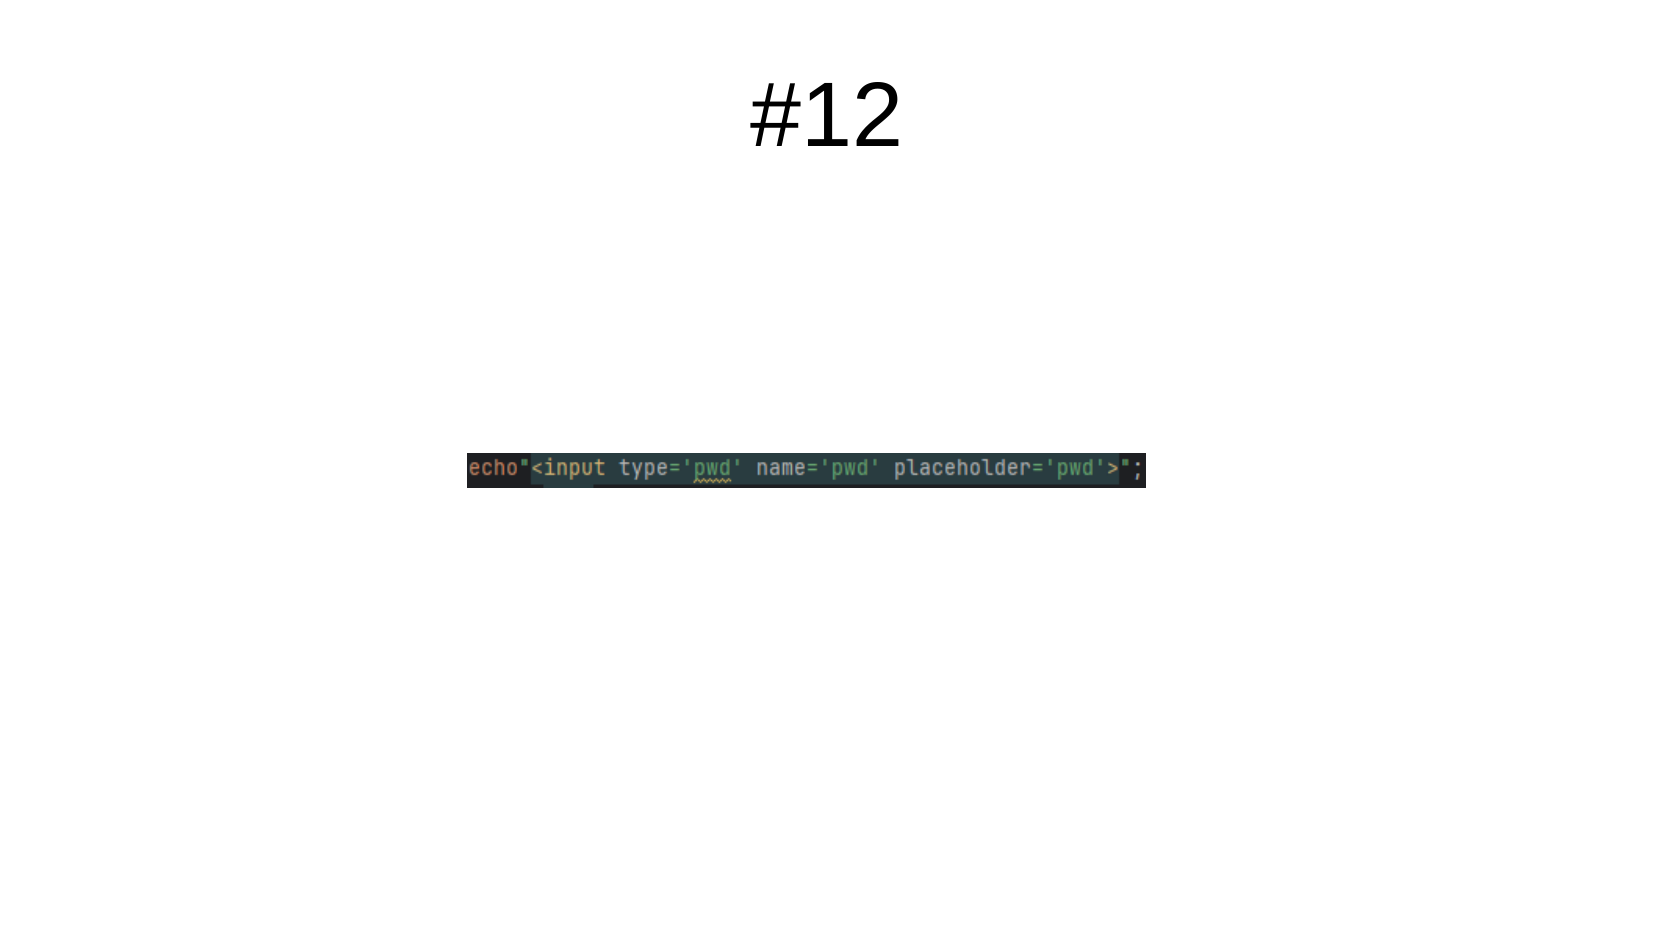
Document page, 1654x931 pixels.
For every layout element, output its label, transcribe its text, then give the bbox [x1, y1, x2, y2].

title #12 [82, 37, 1571, 193]
picture [467, 453, 1146, 488]
